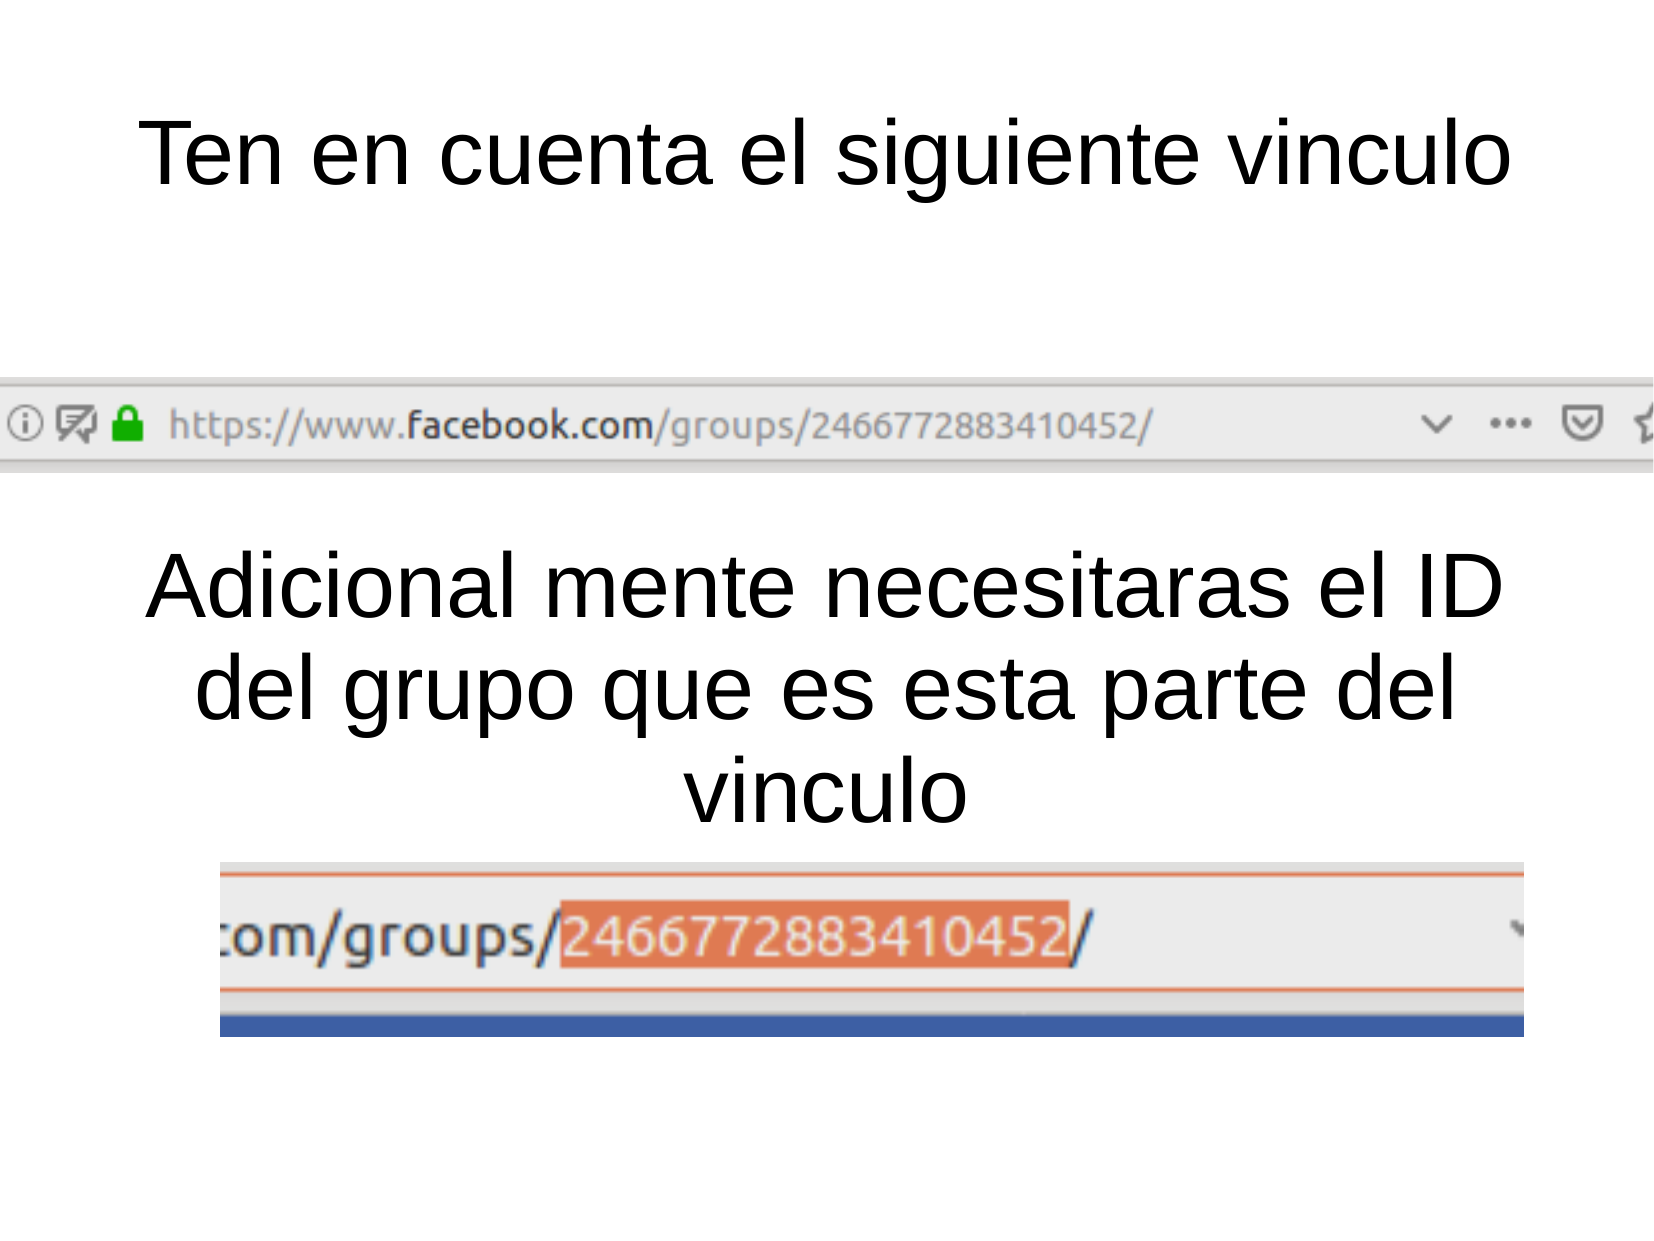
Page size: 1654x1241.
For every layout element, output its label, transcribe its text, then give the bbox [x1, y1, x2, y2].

title Ten en cuenta el siguiente vinculo [82, 49, 1571, 257]
picture [0, 377, 1654, 473]
title Adicional mente necesitaras el ID del grupo que es esta parte del vinculo [82, 534, 1571, 842]
picture [220, 862, 1524, 1037]
